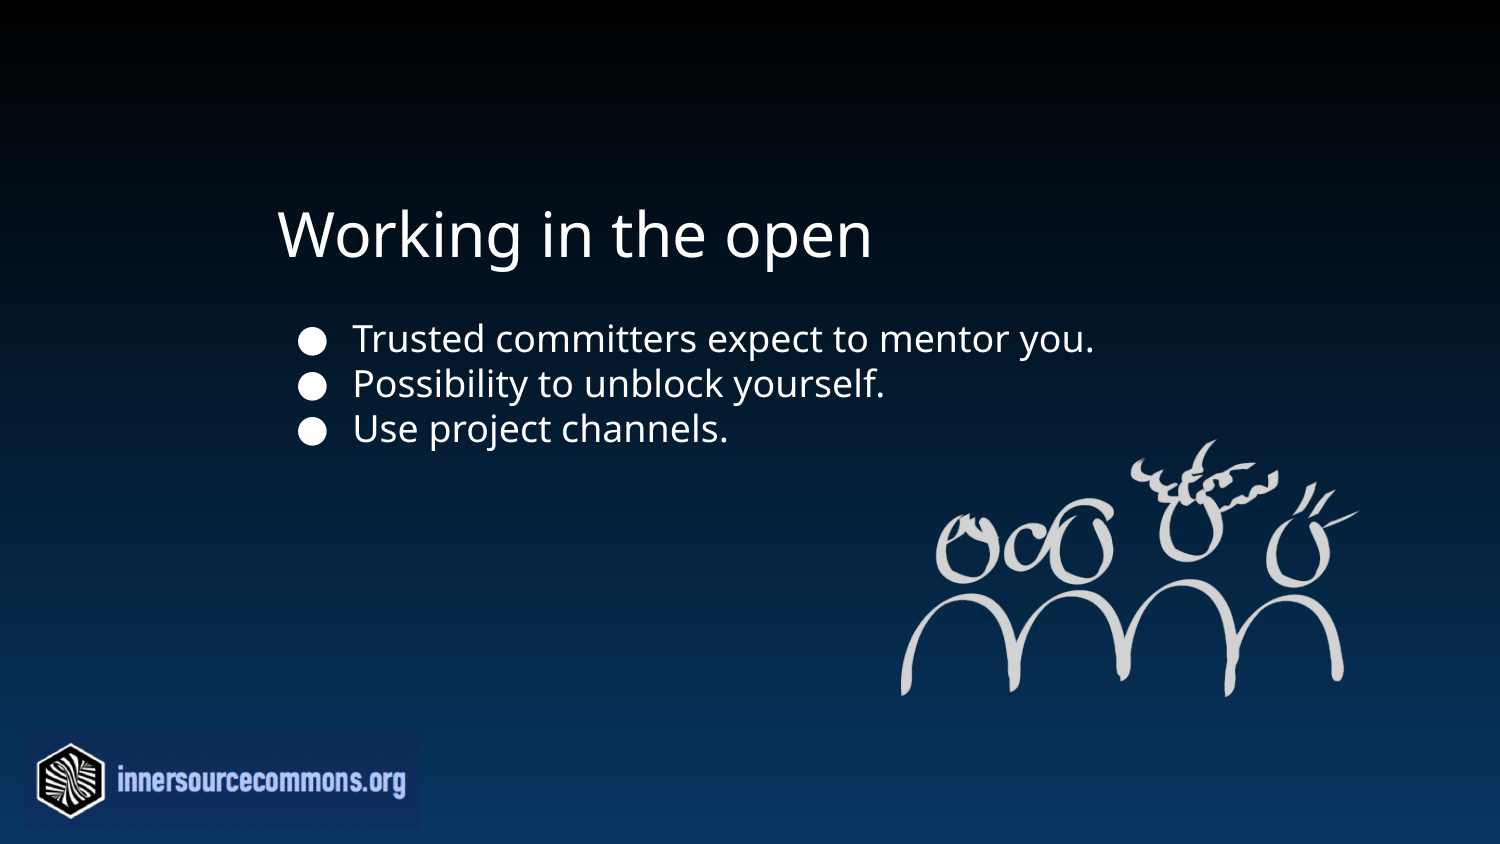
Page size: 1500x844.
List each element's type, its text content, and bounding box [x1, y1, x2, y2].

picture [901, 439, 1360, 697]
picture [23, 732, 420, 830]
text_box Working in the open Trusted committers expect to mentor you. Possibility to unblock yourself. Use project channels. [262, 180, 1360, 267]
